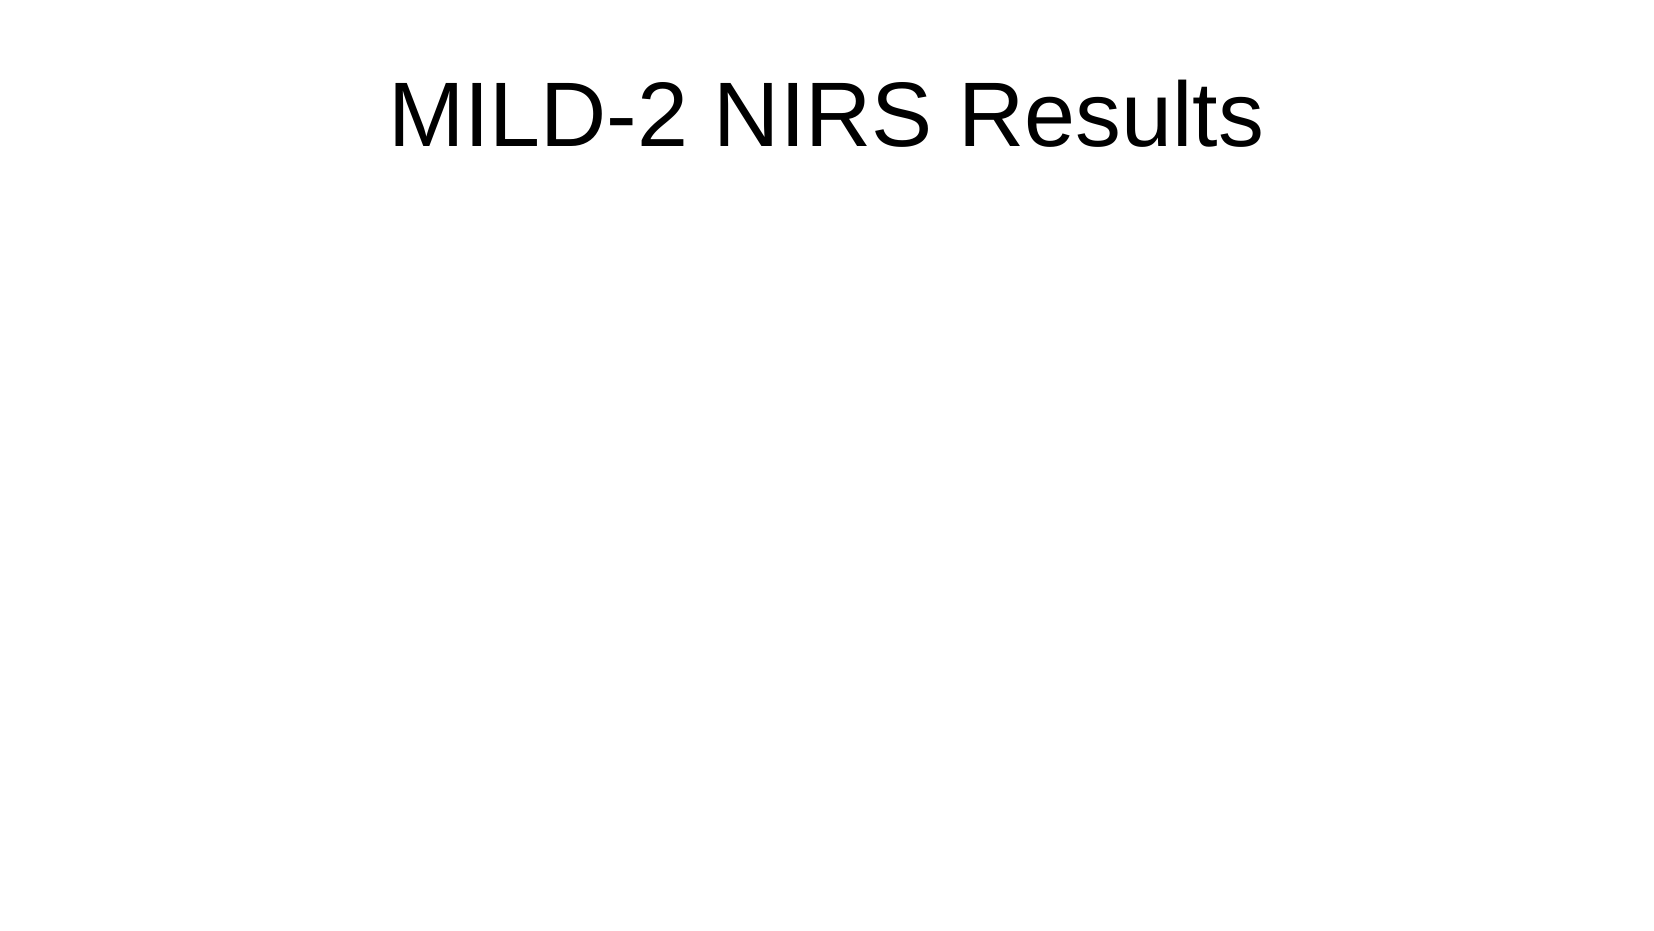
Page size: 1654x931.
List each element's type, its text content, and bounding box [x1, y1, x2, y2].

title MILD-2 NIRS Results [82, 37, 1571, 193]
